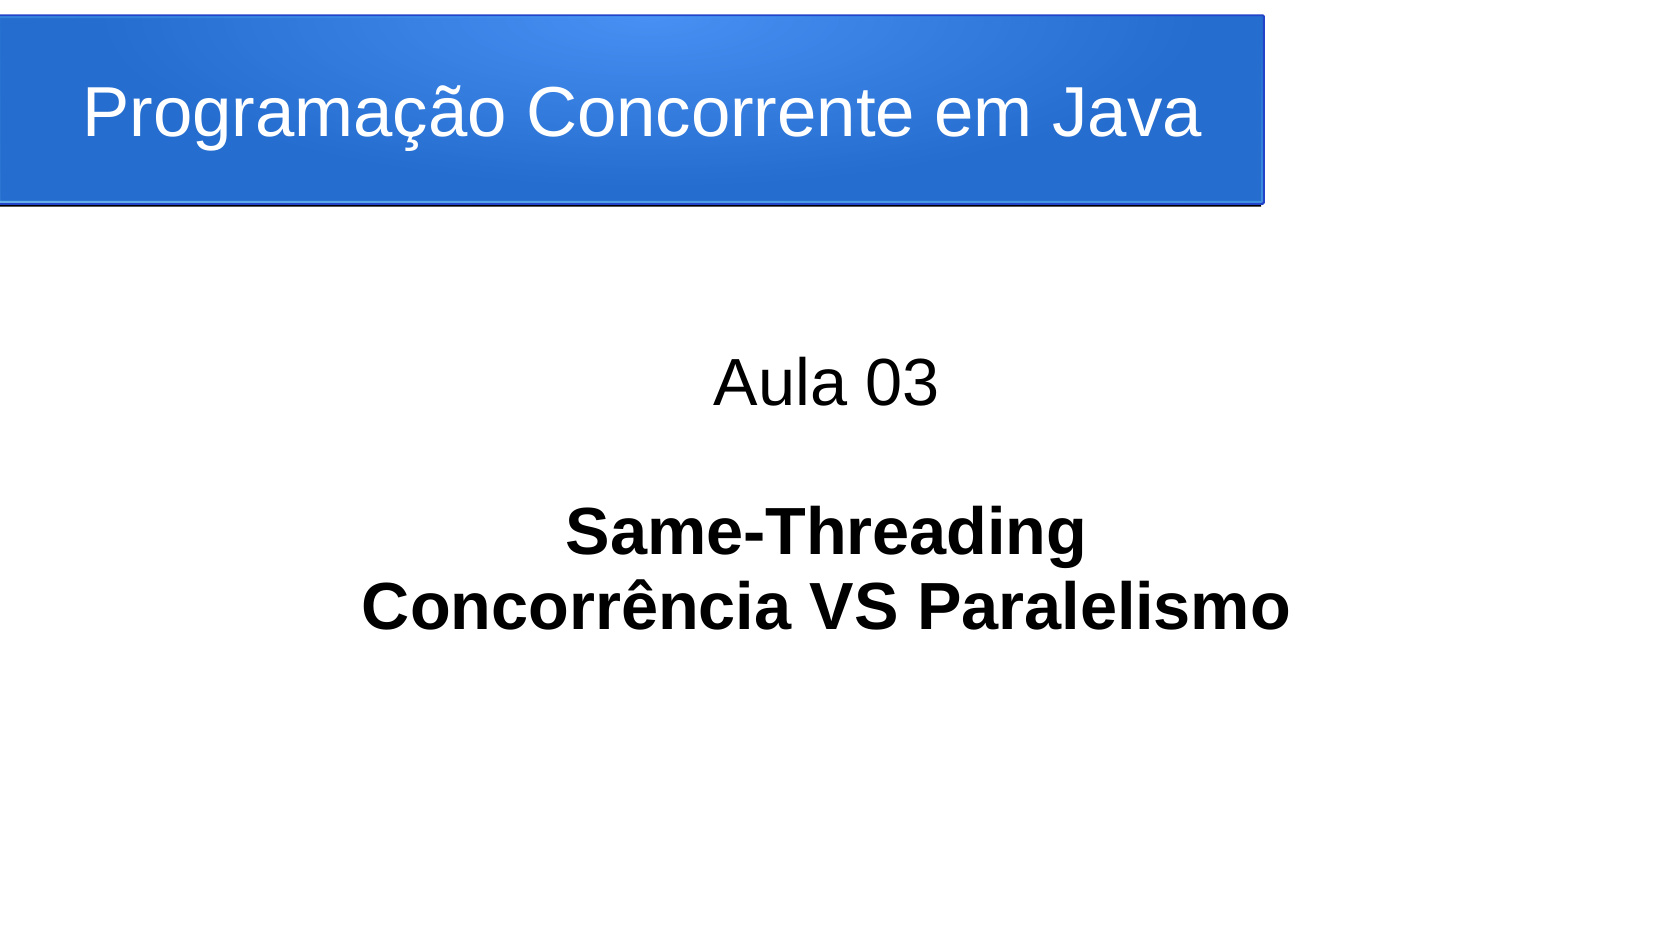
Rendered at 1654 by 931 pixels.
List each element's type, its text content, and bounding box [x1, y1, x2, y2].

subtitle Aula 03 Same-Threading Concorrência VS Paralelismo [82, 224, 1571, 764]
title Programação Concorrente em Java [82, 35, 1235, 189]
